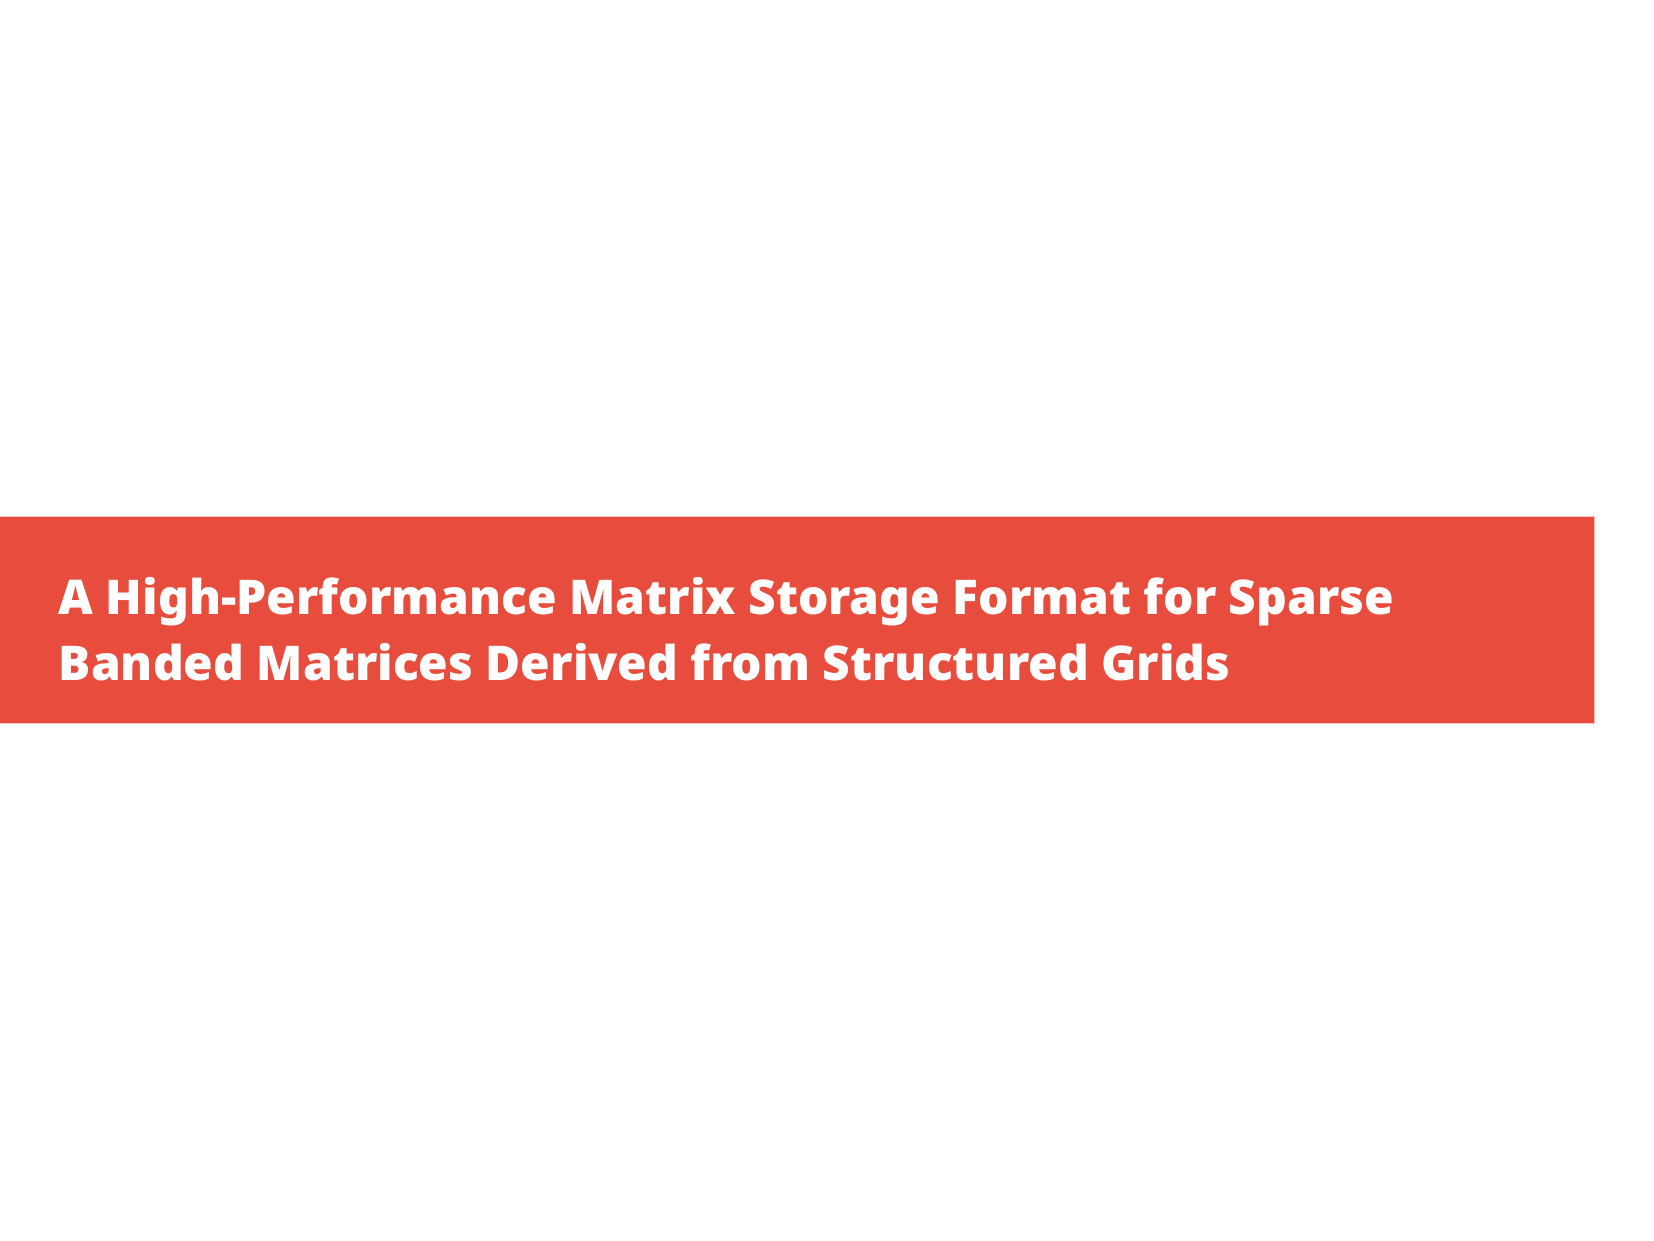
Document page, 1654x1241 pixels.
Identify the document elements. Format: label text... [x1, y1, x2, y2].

title A High-Performance Matrix Storage Format for Sparse Banded Matrices Derived from Structured Grids [59, 546, 1595, 694]
